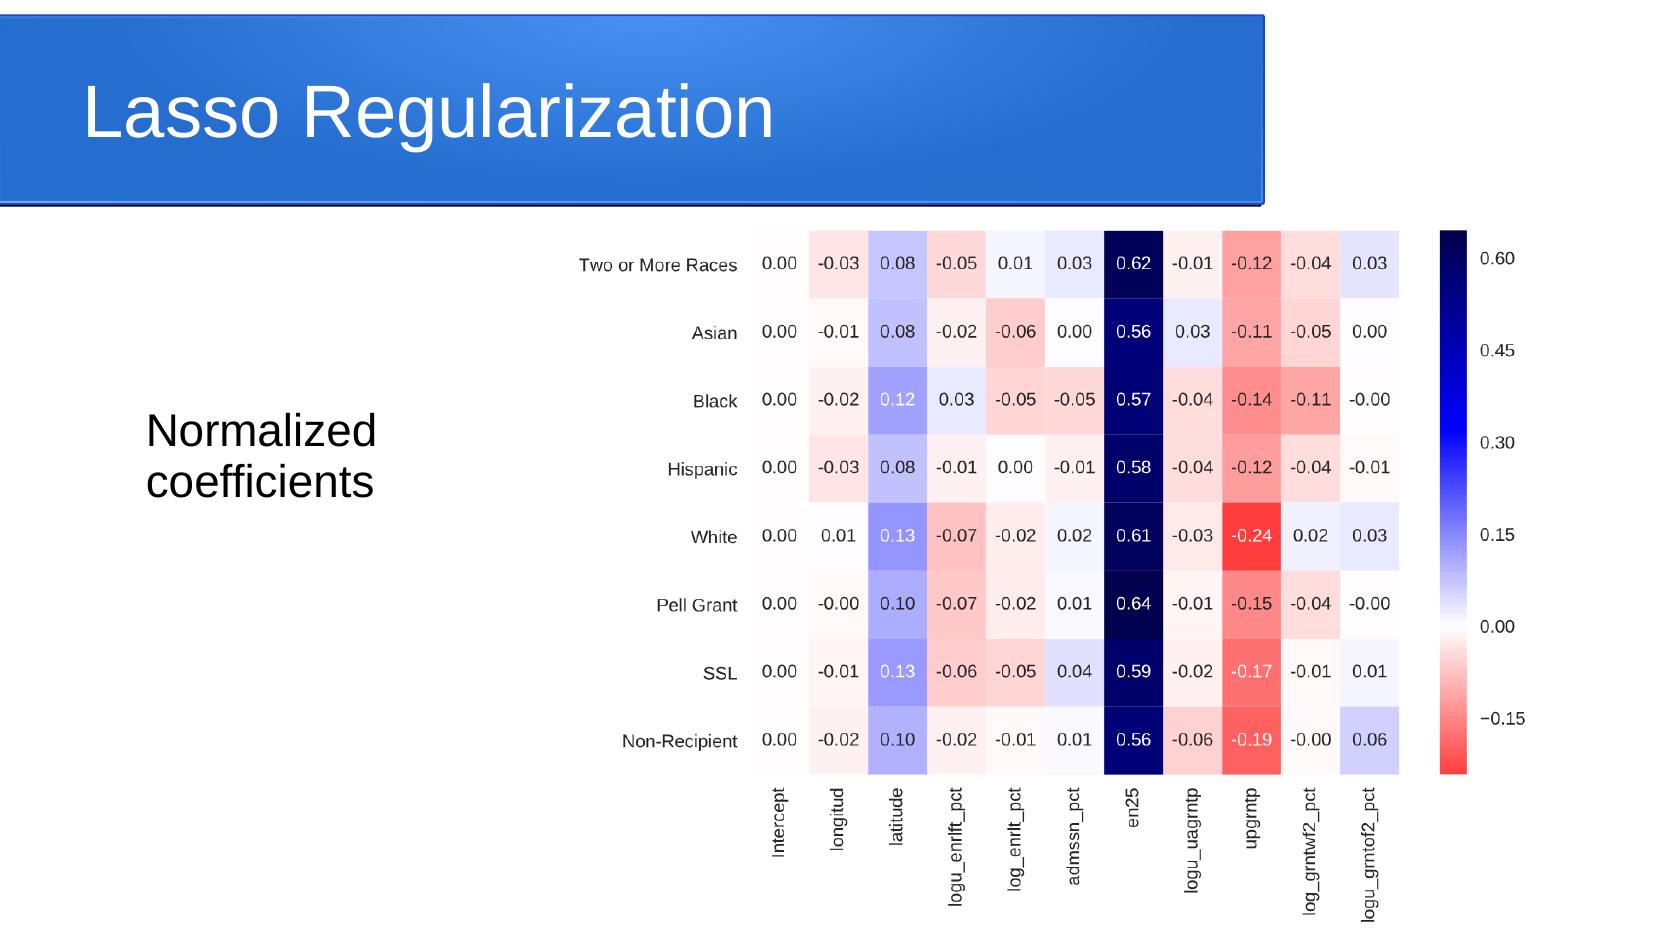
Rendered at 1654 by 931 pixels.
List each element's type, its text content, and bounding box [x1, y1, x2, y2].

title Lasso Regularization [82, 35, 1235, 189]
list Normalized coefficients [75, 405, 391, 751]
picture [570, 222, 1534, 931]
